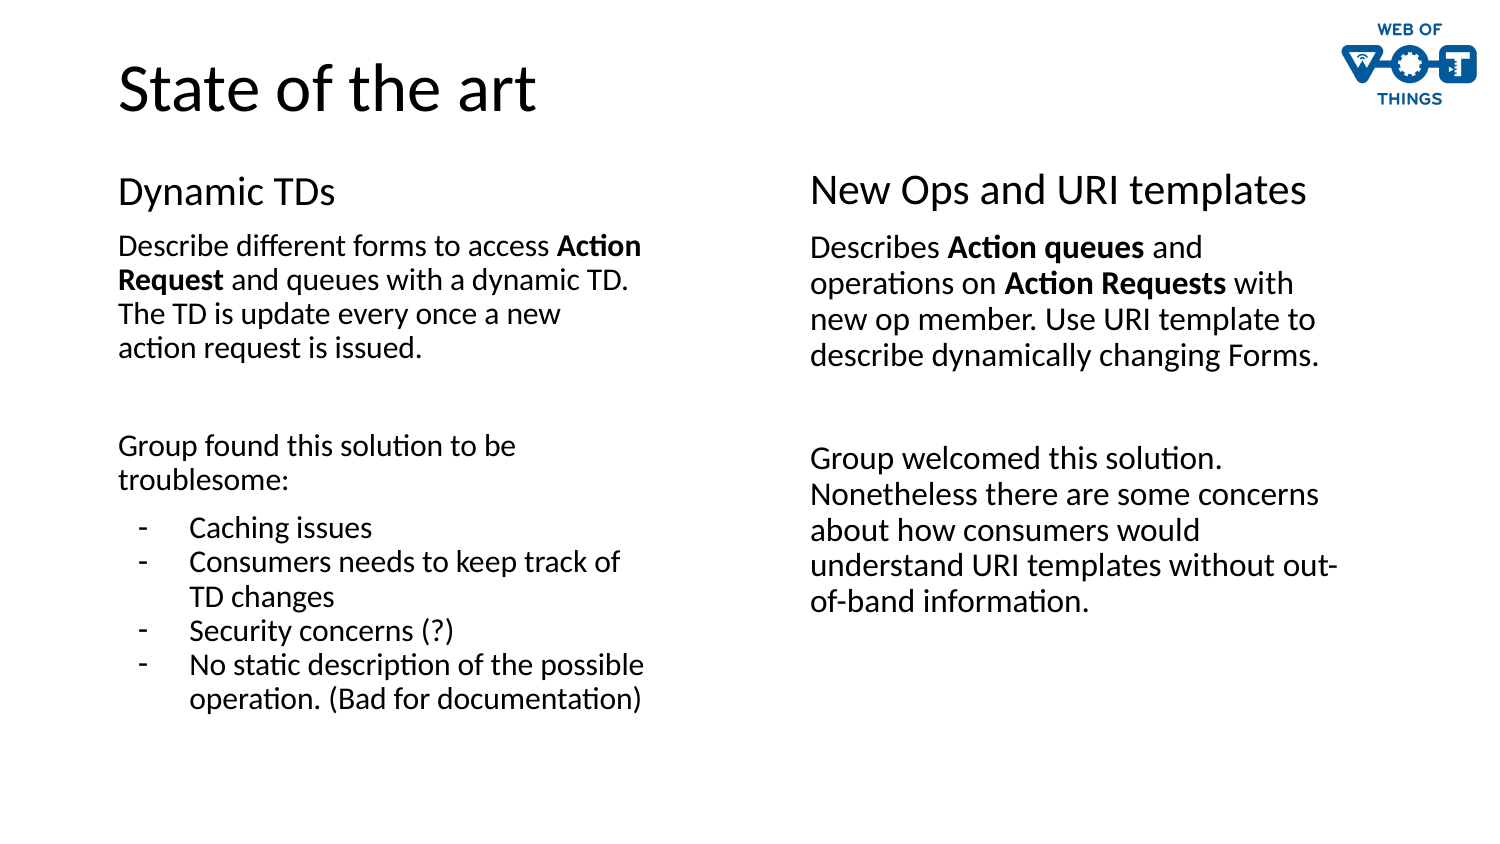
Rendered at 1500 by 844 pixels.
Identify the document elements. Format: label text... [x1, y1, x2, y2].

list Dynamic TDs Describe different forms to access Action Request and queues with a dynamic TD. The TD is update every once a new action request is issued. Group found this solution to be troublesome: Caching issues Consumers needs to keep track of TD changes Security concerns (?) No static description of the possible operation. (Bad for documentation) [103, 162, 662, 763]
picture [1326, 14, 1492, 114]
title State of the art [103, 44, 1397, 208]
list New Ops and URI templates Describes Action queues and operations on Action Requests with new op member. Use URI template to describe dynamically changing Forms. Group welcomed this solution. Nonetheless there are some concerns about how consumers would understand URI templates without out-of-band information. [795, 159, 1362, 765]
